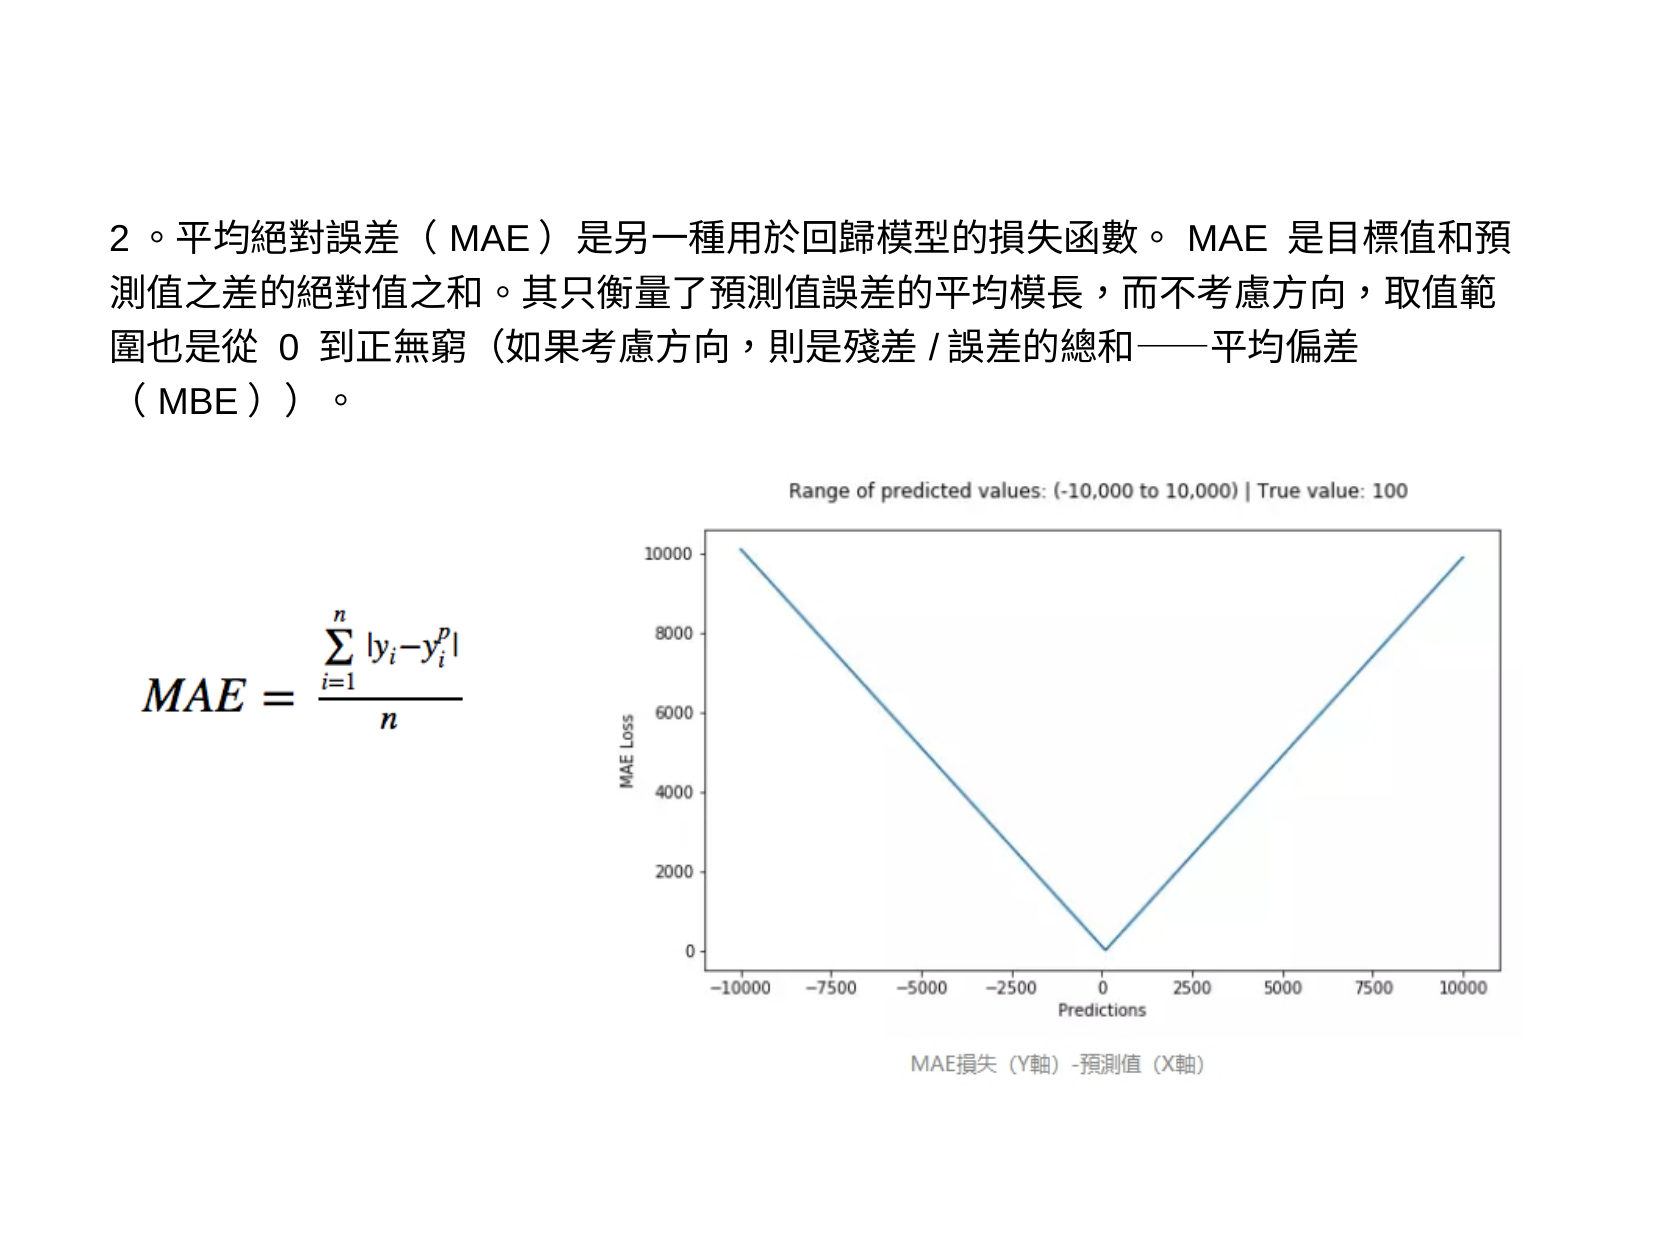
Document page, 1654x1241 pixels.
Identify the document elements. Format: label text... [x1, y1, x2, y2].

picture [129, 460, 1583, 1109]
text_box 2。平均絕對誤差（MAE）是另一種用於回歸模型的損失函數。MAE 是目標值和預測值之差的絕對值之和。其只衡量了預測值誤差的平均模長，而不考慮方向，取值範圍也是從 0 到正無窮（如果考慮方向，則是殘差/誤差的總和——平均偏差（MBE））。 [94, 200, 1536, 556]
